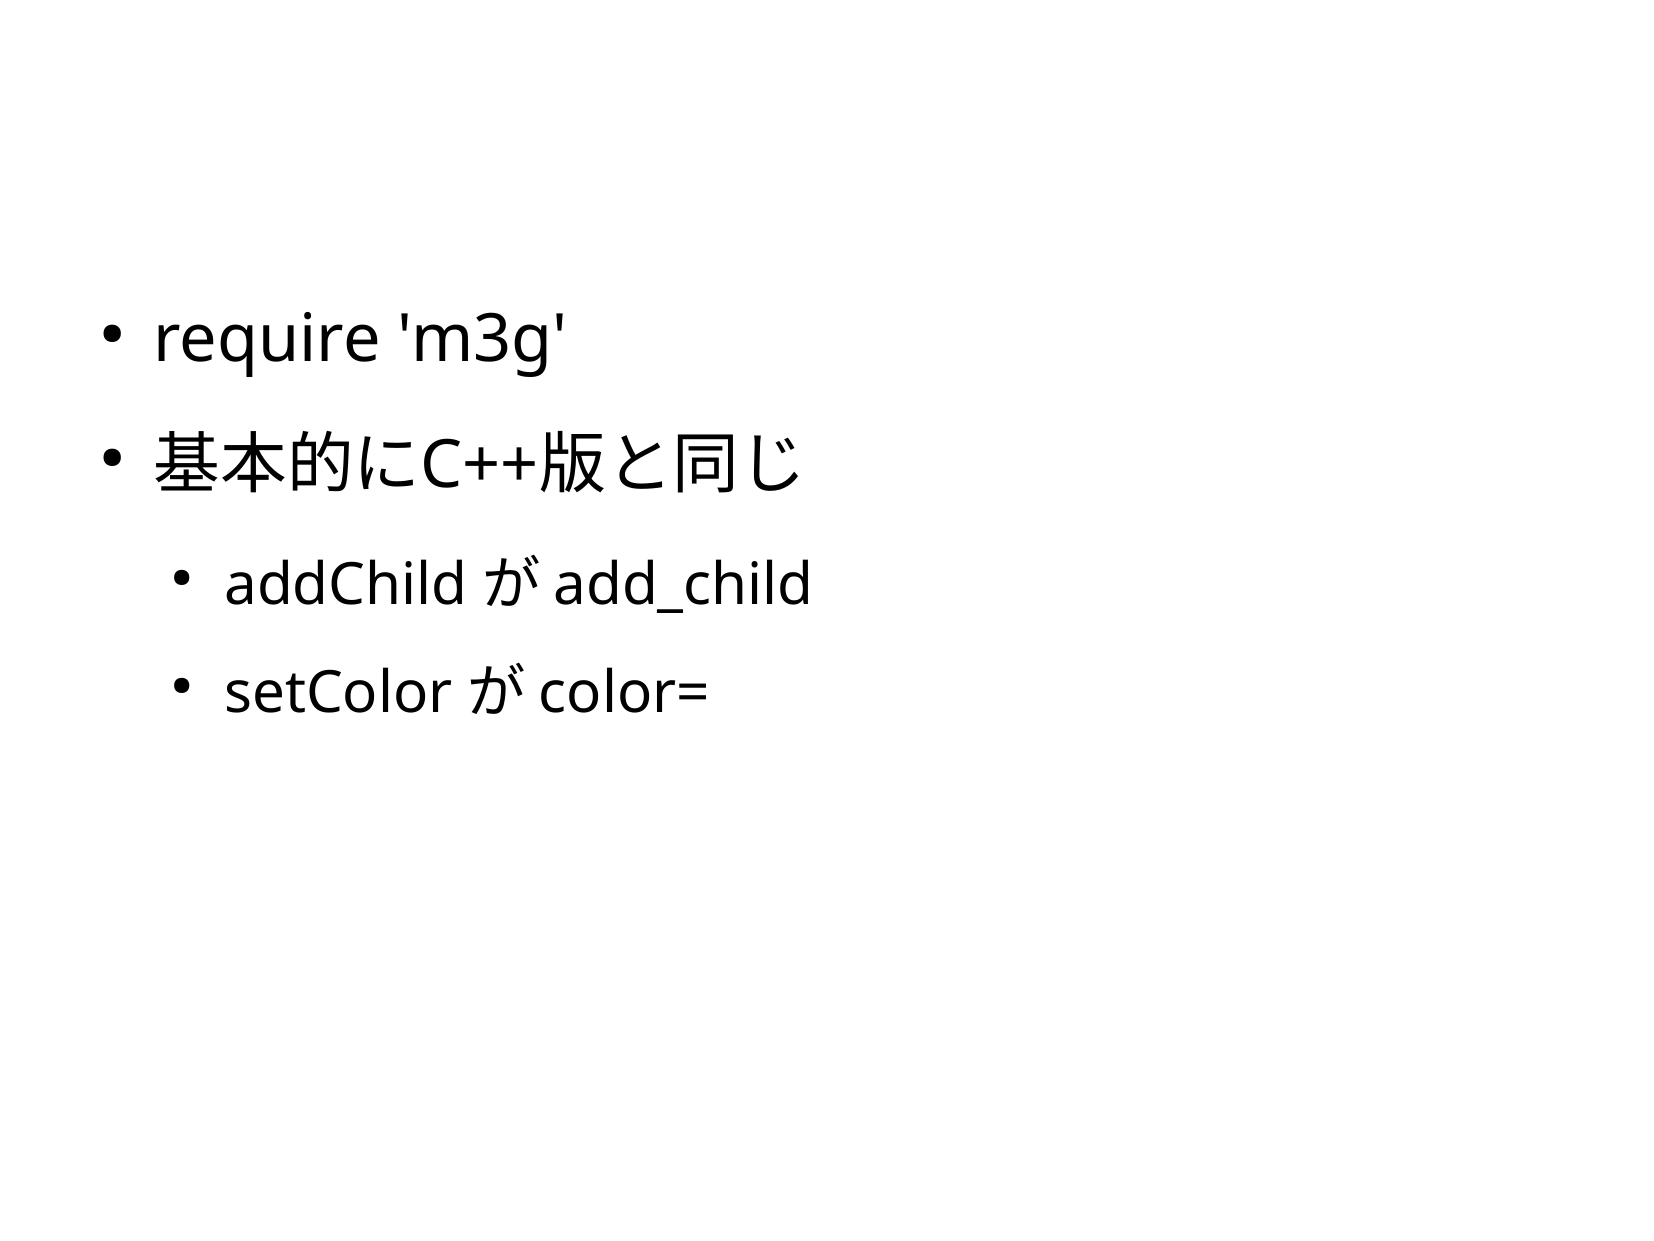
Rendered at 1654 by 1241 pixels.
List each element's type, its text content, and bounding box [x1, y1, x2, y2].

list require 'm3g' 基本的にC++版と同じ addChild が add_child setColor が color= [82, 290, 1571, 1109]
